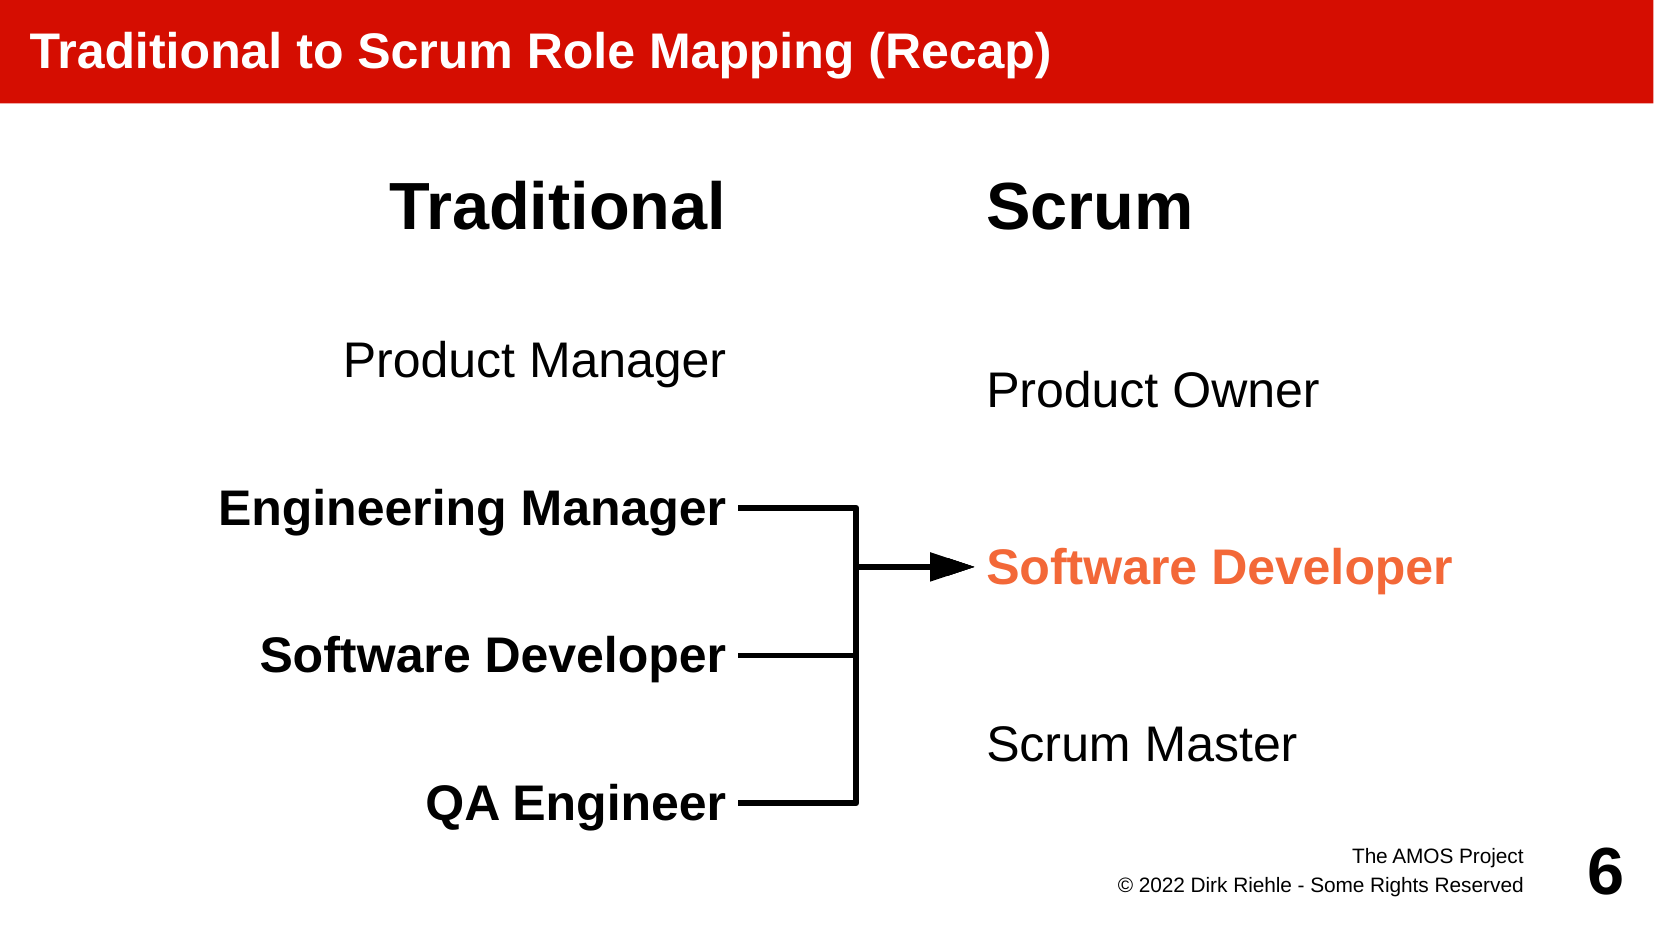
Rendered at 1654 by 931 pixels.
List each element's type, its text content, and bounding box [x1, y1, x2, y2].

text_box Scrum Master [974, 686, 1565, 863]
text_box Software Developer [974, 448, 1625, 686]
text_box Software Developer [59, 597, 739, 745]
text_box Scrum [974, 118, 1565, 271]
text_box Traditional [147, 118, 739, 271]
text_box Engineering Manager [0, 419, 739, 597]
title Traditional to Scrum Role Mapping (Recap) [0, 0, 1654, 104]
text_box QA Engineer [147, 745, 739, 892]
text_box Product Owner [974, 271, 1654, 508]
text_box Product Manager [147, 271, 739, 449]
